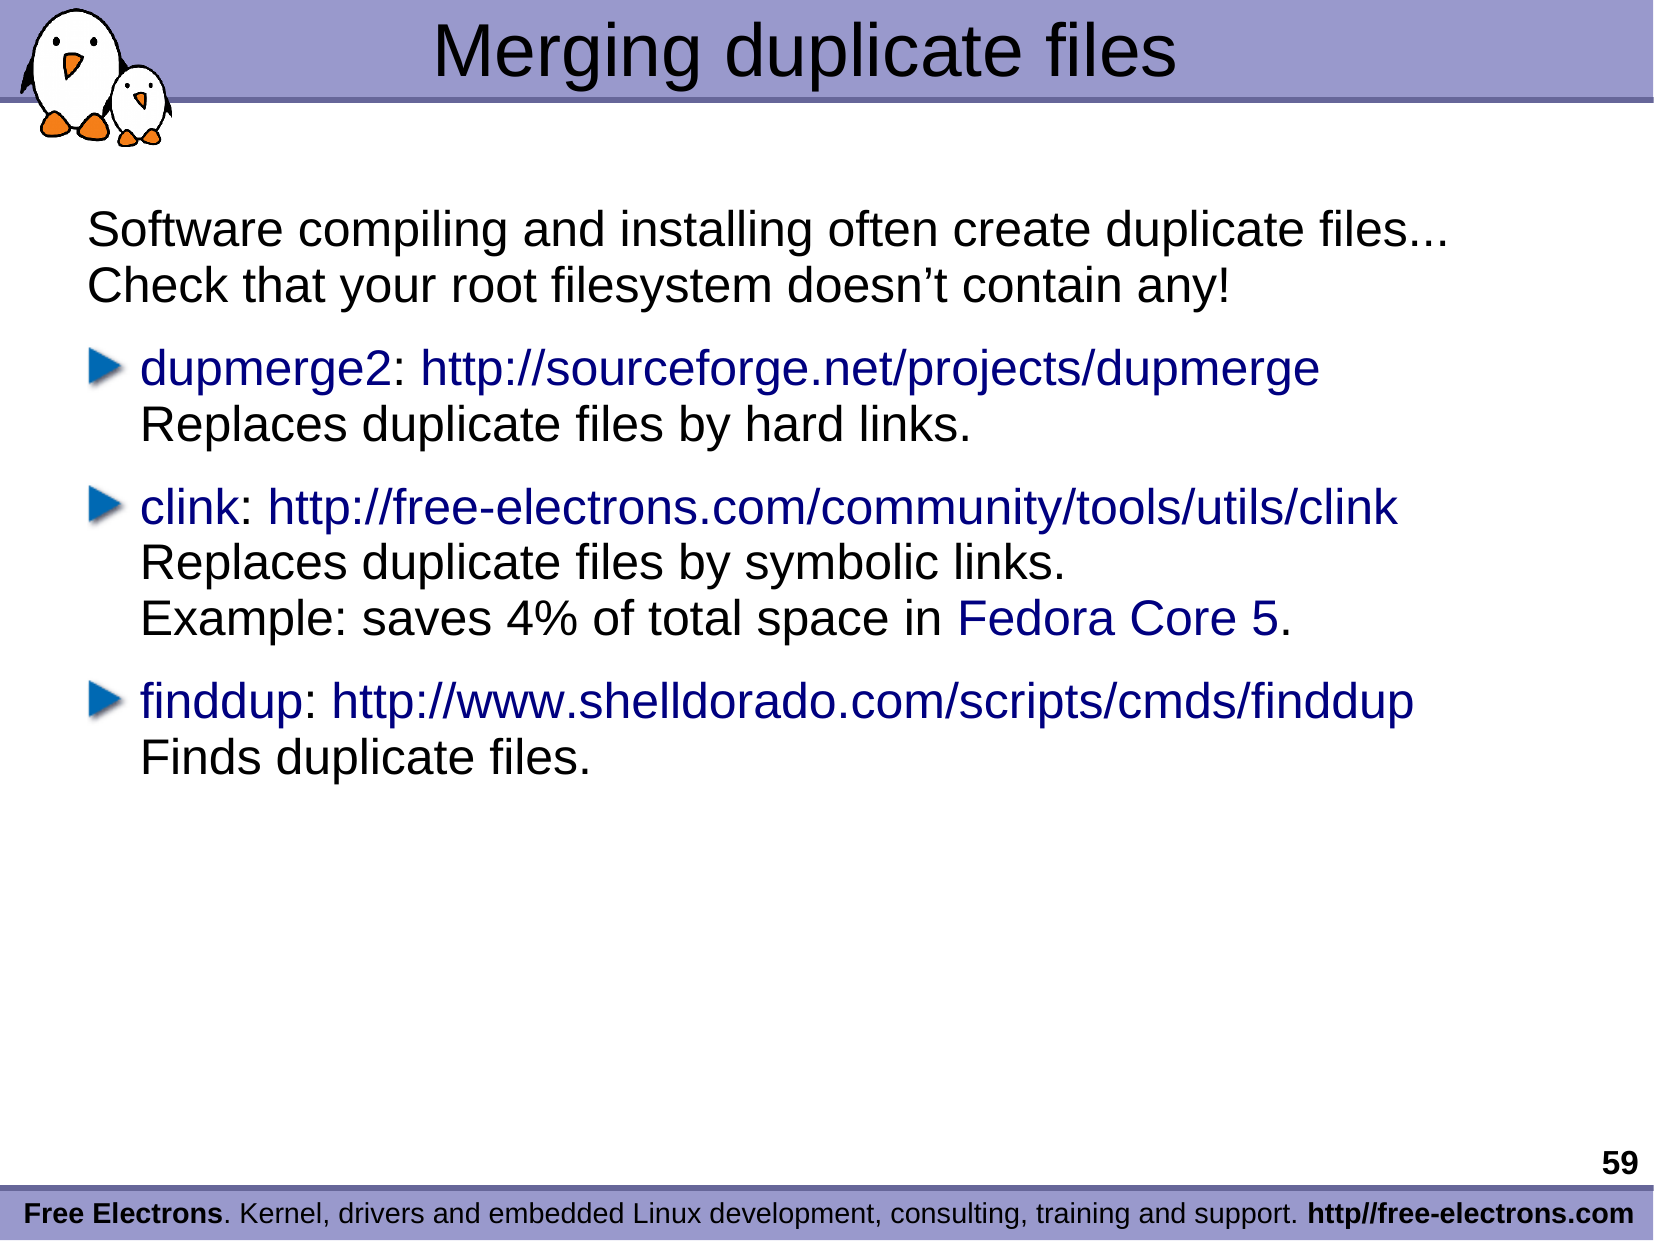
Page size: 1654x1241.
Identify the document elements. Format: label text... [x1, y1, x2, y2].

title Merging duplicate files [60, 0, 1551, 100]
picture [20, 8, 172, 147]
list Software compiling and installing often create duplicate files... Check that your root filesystem doesn’t contain any! dupmerge2: http://sourceforge.net/projects/dupmerge Replaces duplicate files by hard links. clink: http://free-electrons.com/community/tools/utils/clink Replaces duplicate files by symbolic links. Example: saves 4% of total space in Fedora Core 5. finddup: http://www.shelldorado.com/scripts/cmds/finddup Finds duplicate files. [68, 201, 1592, 1118]
